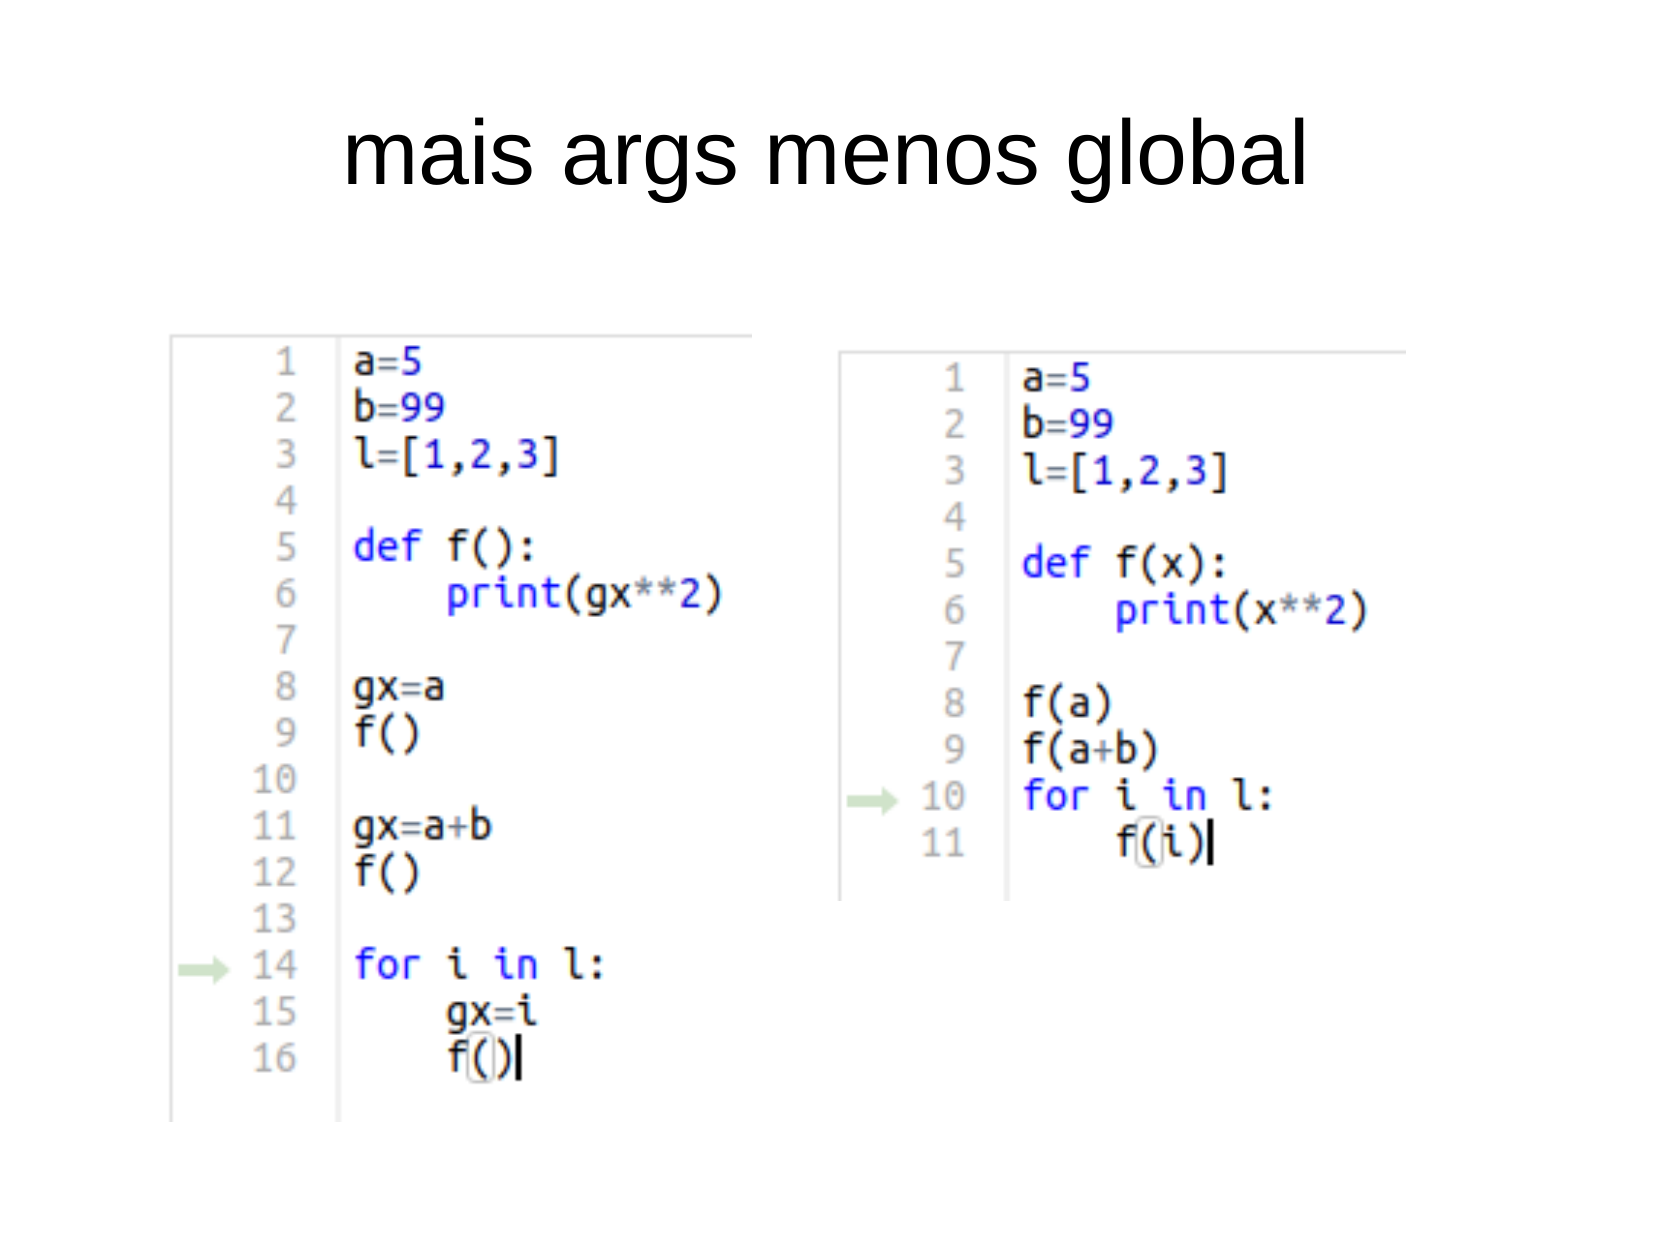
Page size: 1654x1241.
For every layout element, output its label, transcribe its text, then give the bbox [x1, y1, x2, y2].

picture [156, 318, 1406, 1123]
title mais args menos global [82, 49, 1571, 257]
